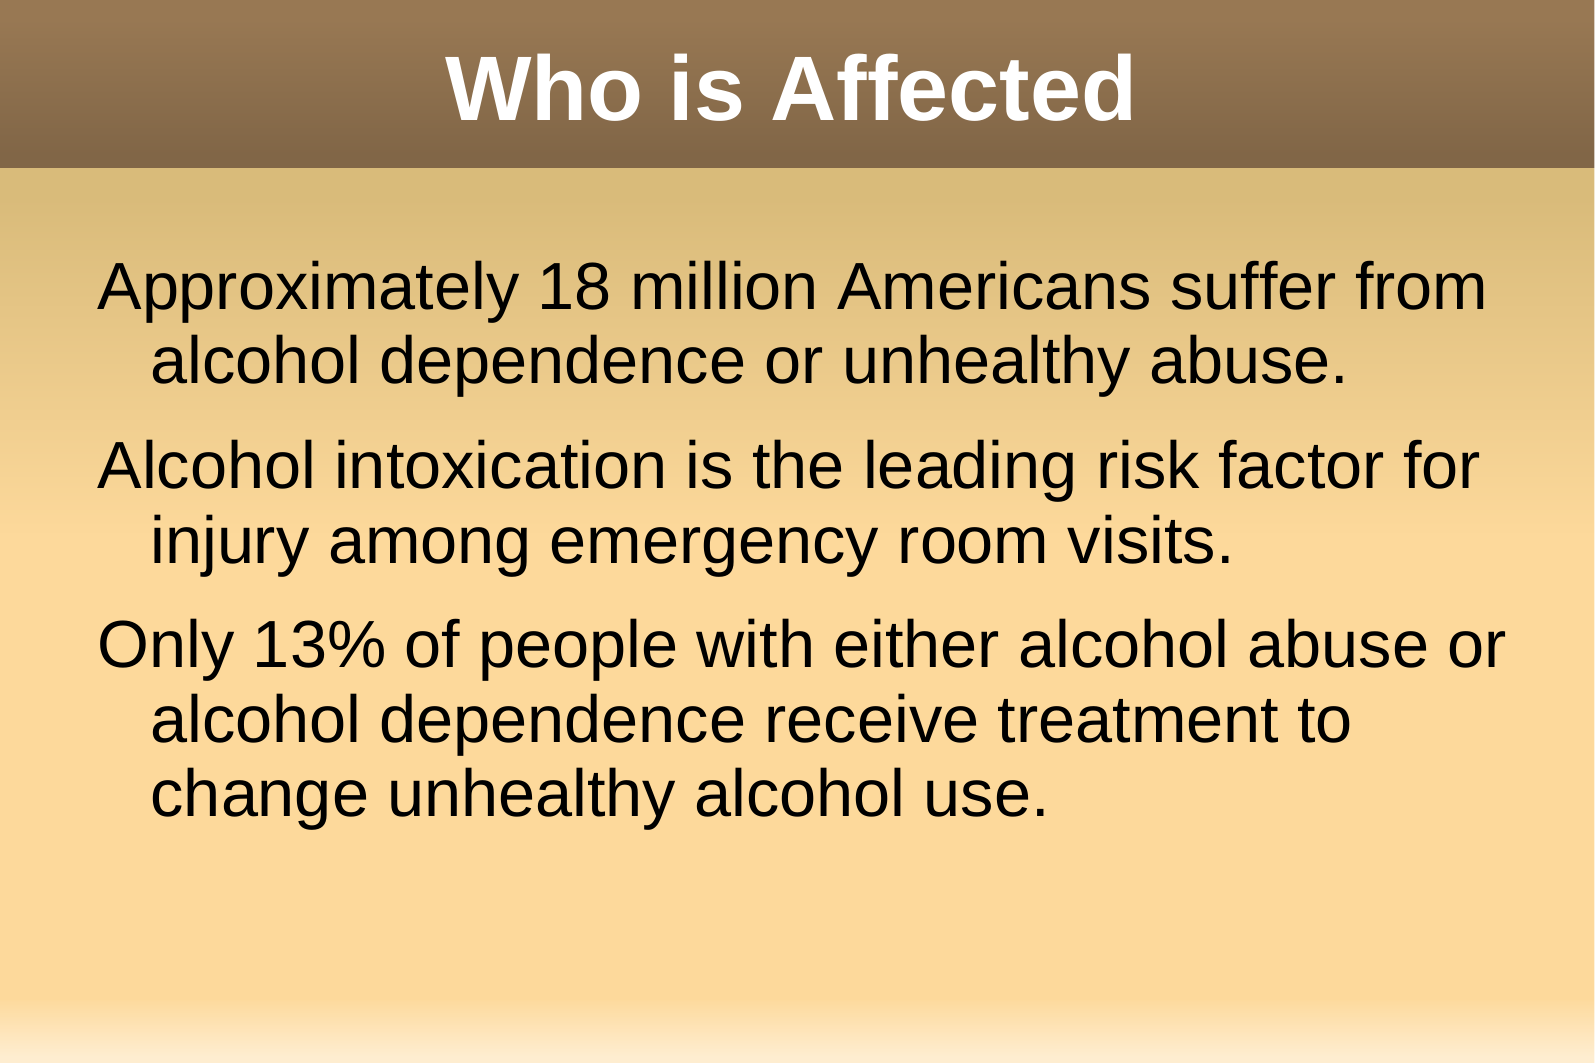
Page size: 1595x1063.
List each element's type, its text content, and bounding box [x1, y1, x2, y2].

list Approximately 18 million Americans suffer from alcohol dependence or unhealthy abuse. Alcohol intoxication is the leading risk factor for injury among emergency room visits. Only 13% of people with either alcohol abuse or alcohol dependence receive treatment to change unhealthy alcohol use. [79, 248, 1515, 936]
title Who is Affected [74, 7, 1510, 171]
picture [0, 0, 1595, 1063]
